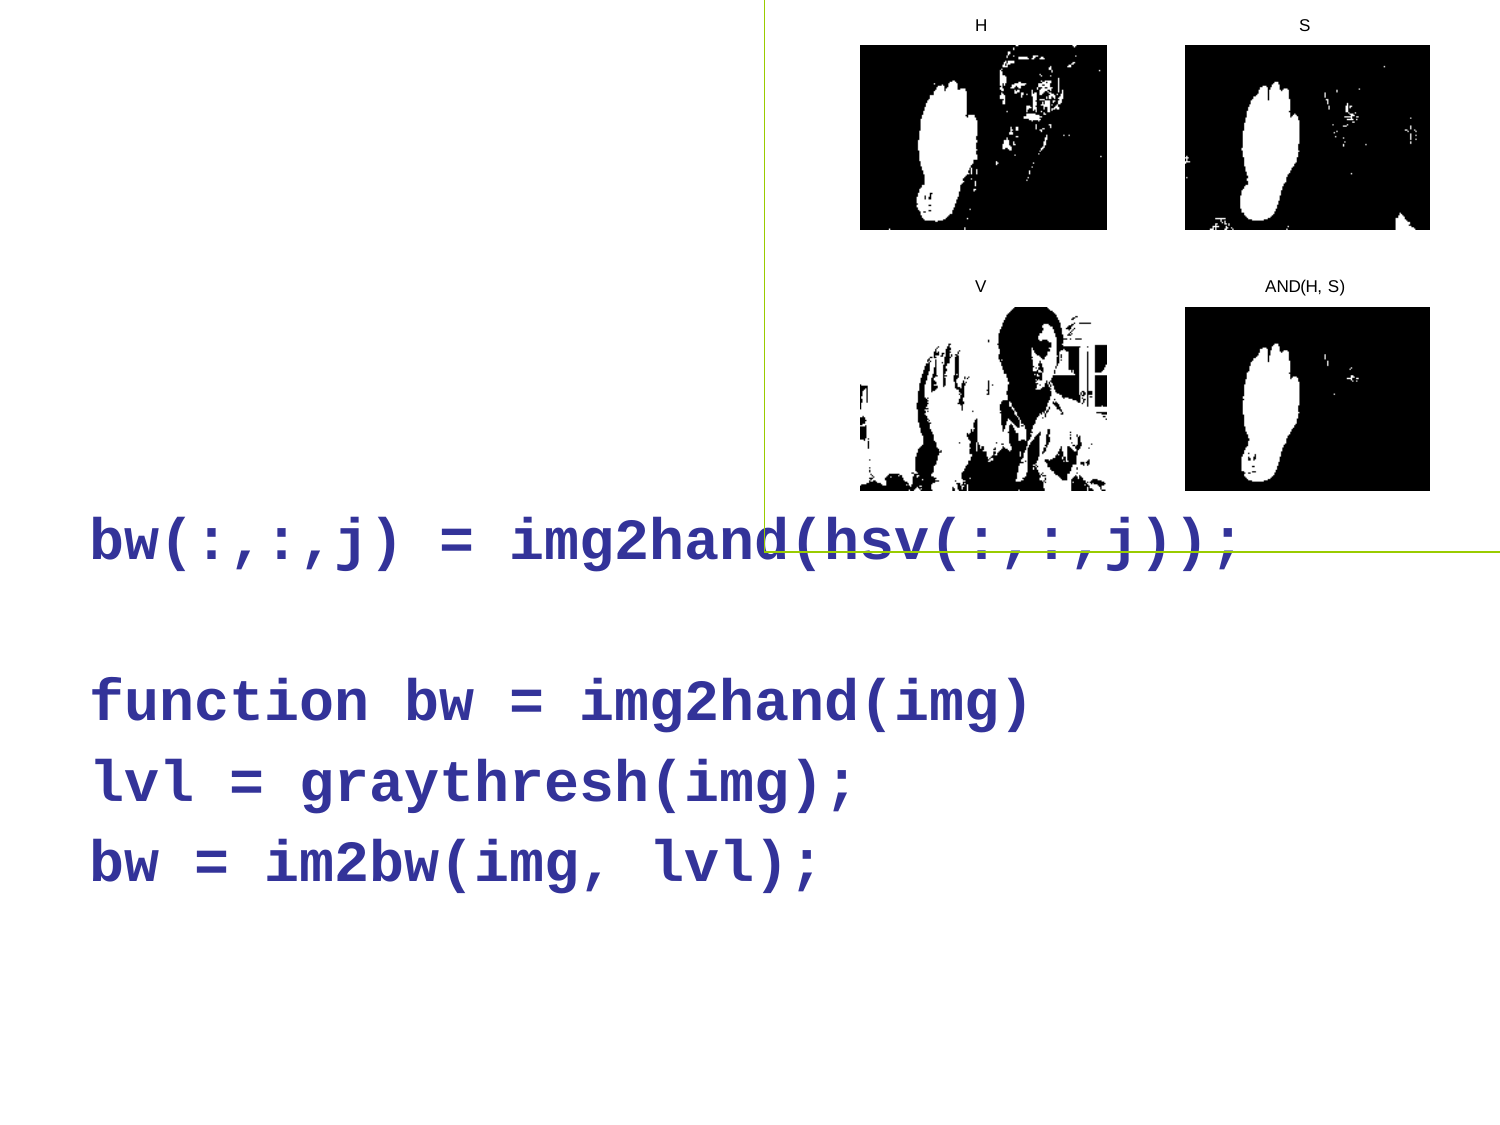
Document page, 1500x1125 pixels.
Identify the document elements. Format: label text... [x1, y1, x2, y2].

list bw(:,:,j) = img2hand(hsv(:,:,j)); function bw = img2hand(img) lvl = graythresh(img); bw = im2bw(img, lvl); [75, 503, 1426, 1005]
picture [765, 0, 1500, 552]
